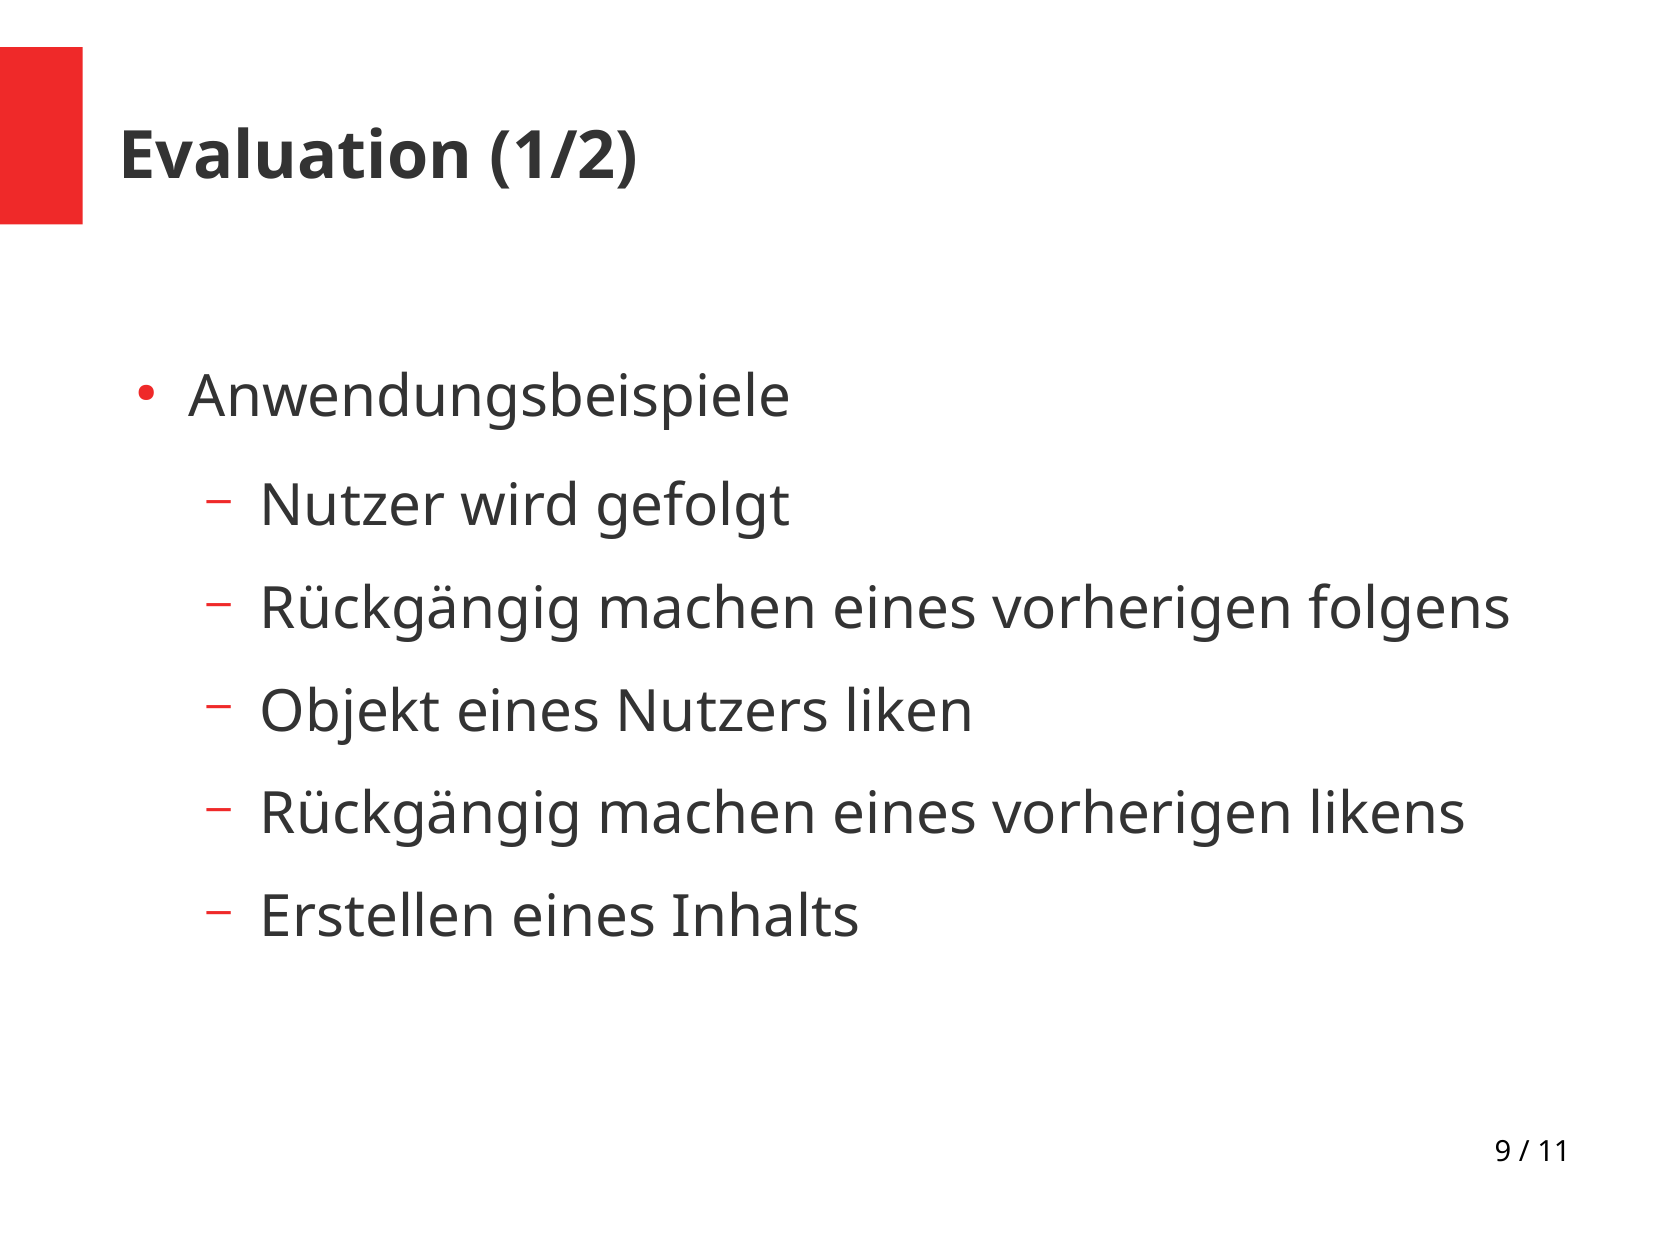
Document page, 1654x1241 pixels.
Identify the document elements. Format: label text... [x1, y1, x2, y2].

title Evaluation (1/2) [118, 49, 1571, 257]
list Anwendungsbeispiele Nutzer wird gefolgt Rückgängig machen eines vorherigen folgens Objekt eines Nutzers liken Rückgängig machen eines vorherigen likens Erstellen eines Inhalts [118, 354, 1595, 1074]
